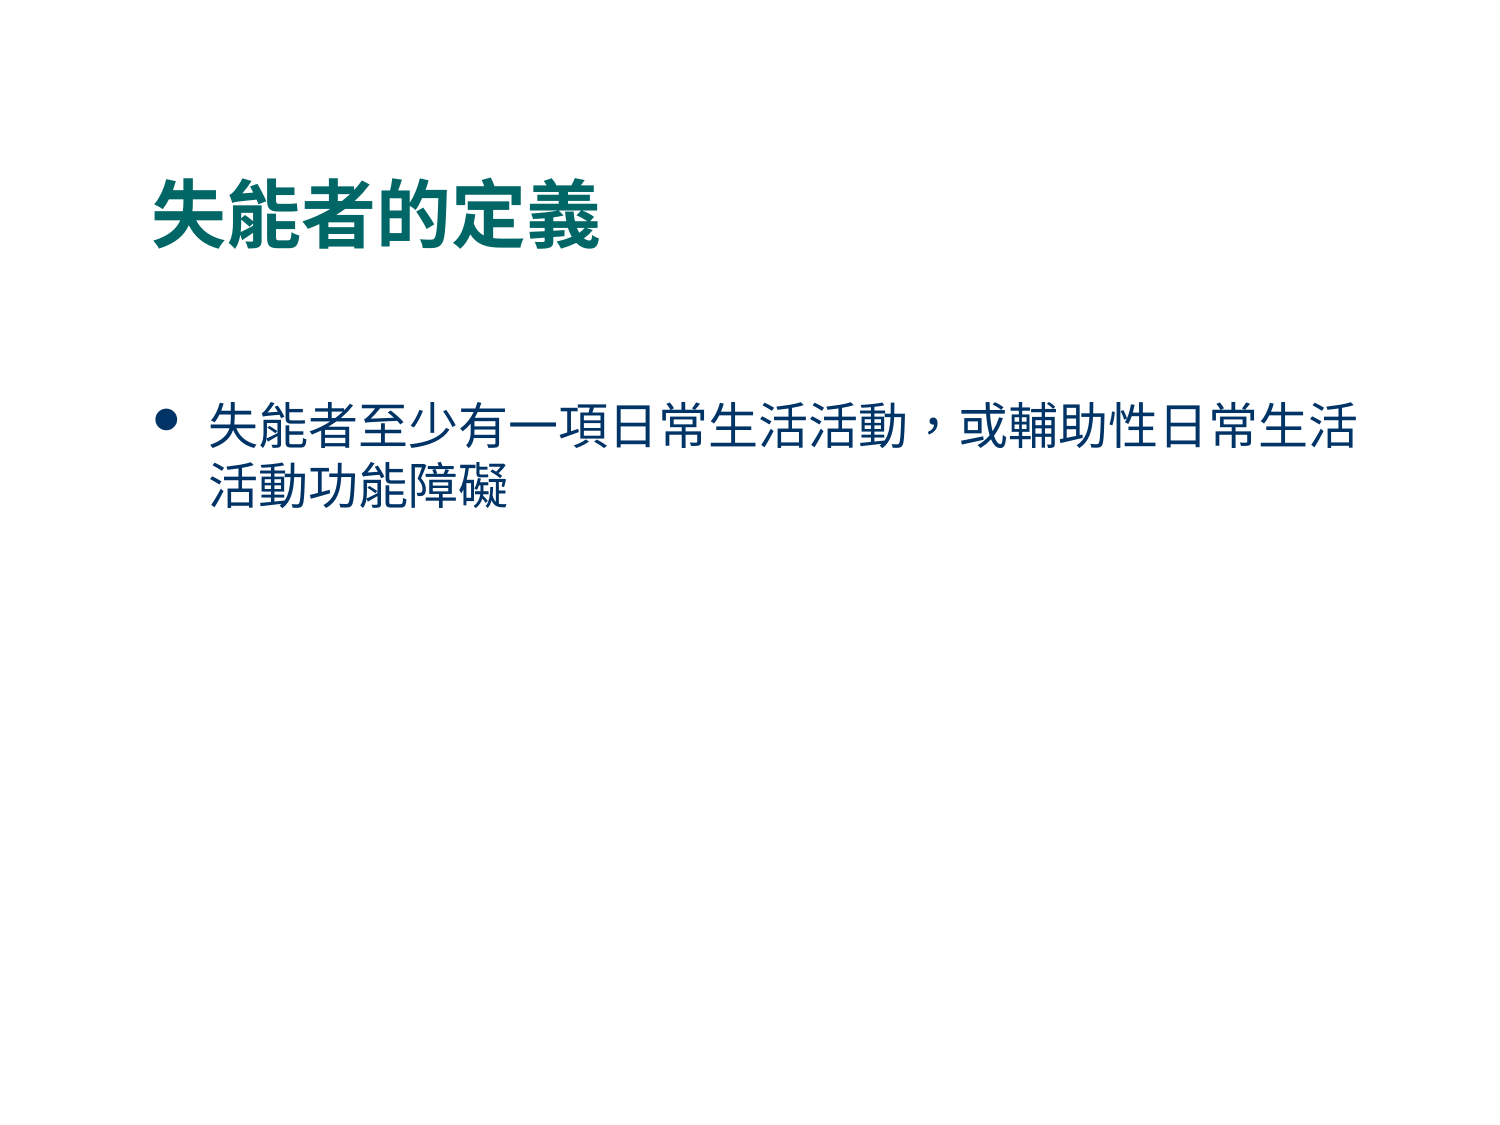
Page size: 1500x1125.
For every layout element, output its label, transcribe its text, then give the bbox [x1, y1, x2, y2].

title 失能者的定義 [136, 136, 1414, 301]
list 失能者至少有一項日常生活活動，或輔助性日常生活活動功能障礙 [137, 387, 1400, 999]
